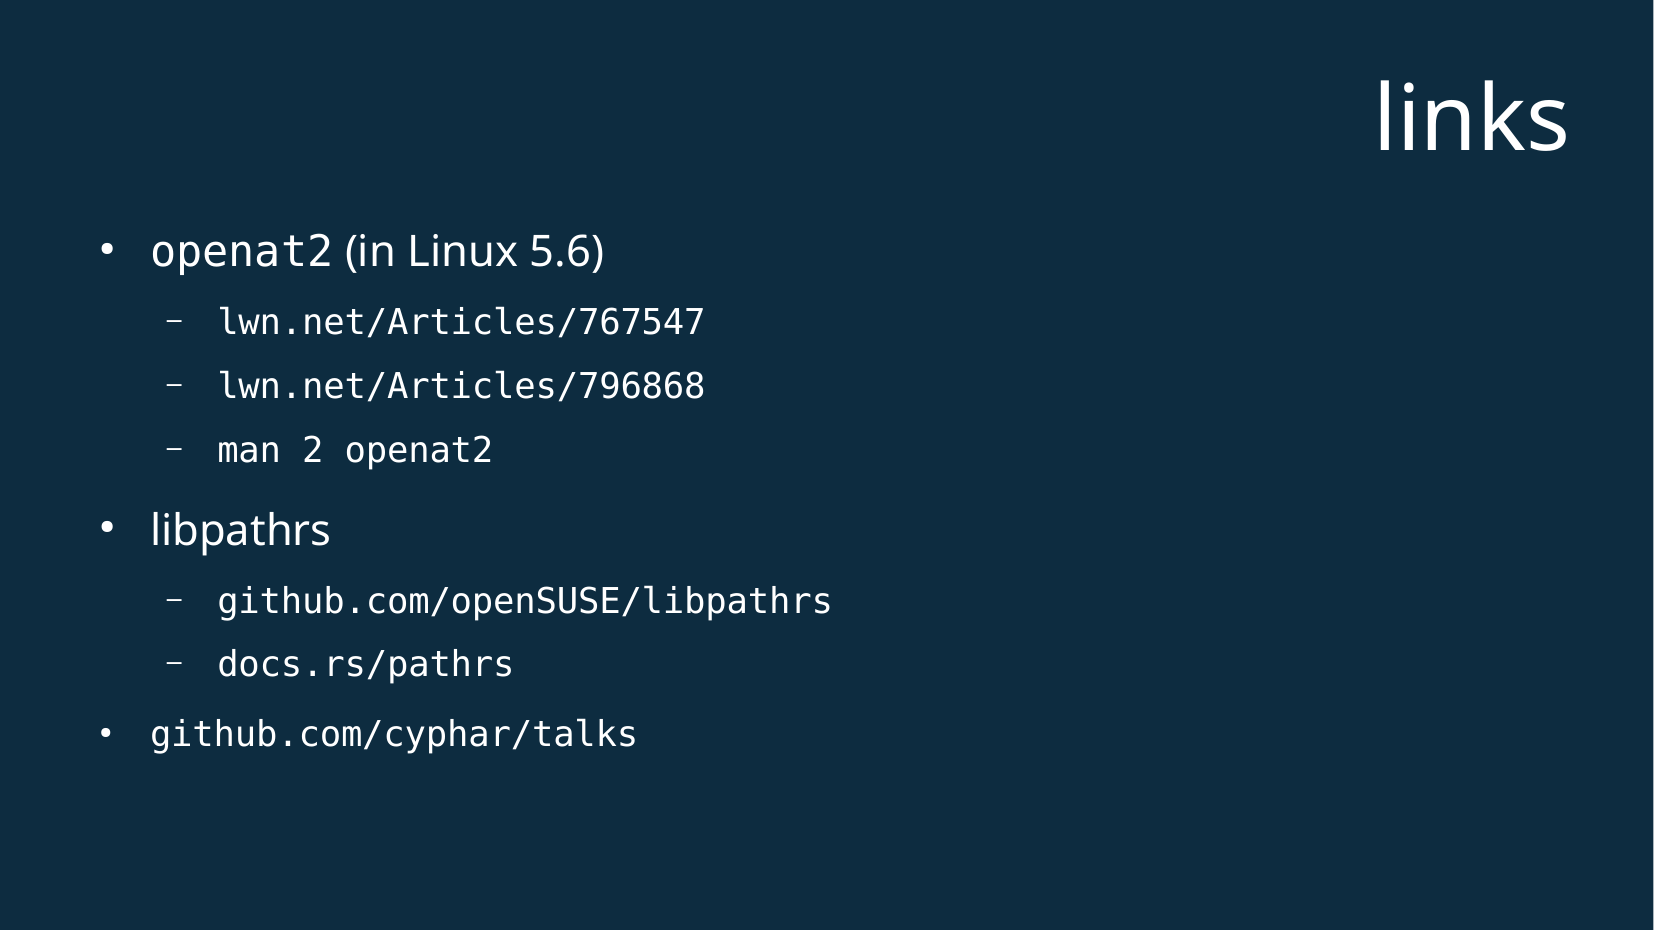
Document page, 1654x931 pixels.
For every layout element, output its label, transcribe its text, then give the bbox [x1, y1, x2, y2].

title links [82, 37, 1571, 193]
list openat2 (in Linux 5.6) lwn.net/Articles/767547 lwn.net/Articles/796868 man 2 openat2 libpathrs github.com/openSUSE/libpathrs docs.rs/pathrs github.com/cyphar/talks [82, 217, 1571, 758]
